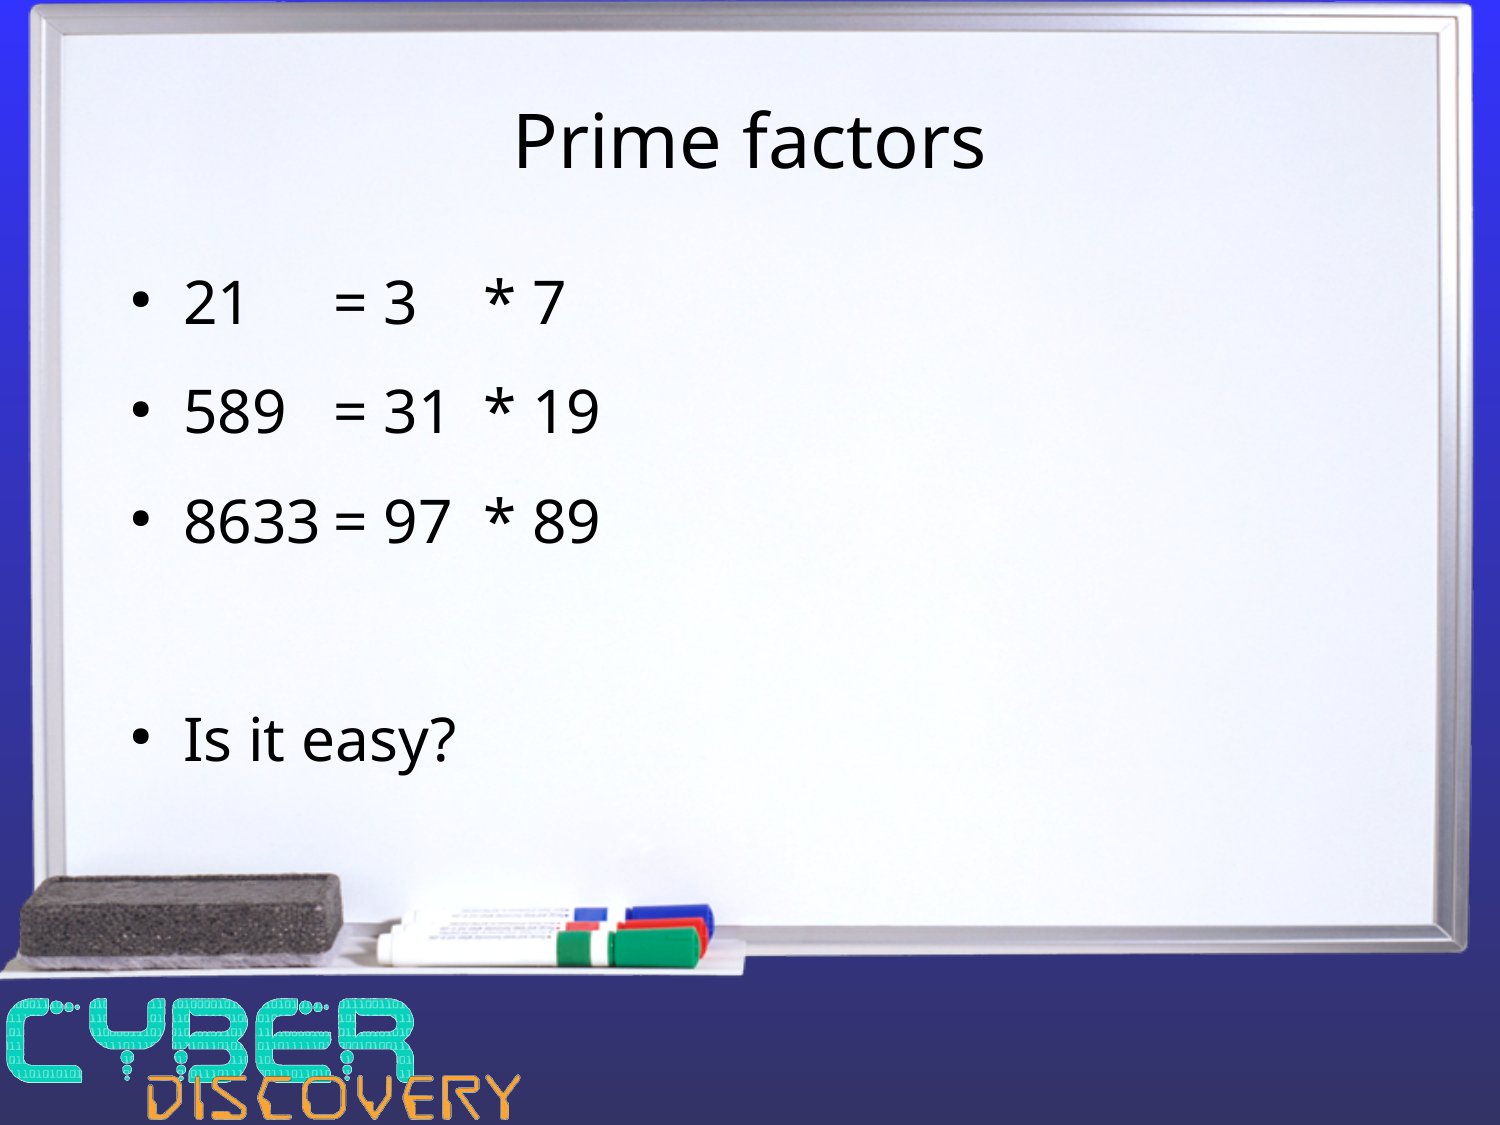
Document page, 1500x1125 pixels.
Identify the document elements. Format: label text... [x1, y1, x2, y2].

title Prime factors [74, 44, 1425, 233]
list 21 = 3 * 7 589 = 31 * 19 8633 = 97 * 89 Is it easy? [112, 260, 1386, 913]
picture [0, 0, 1500, 1125]
